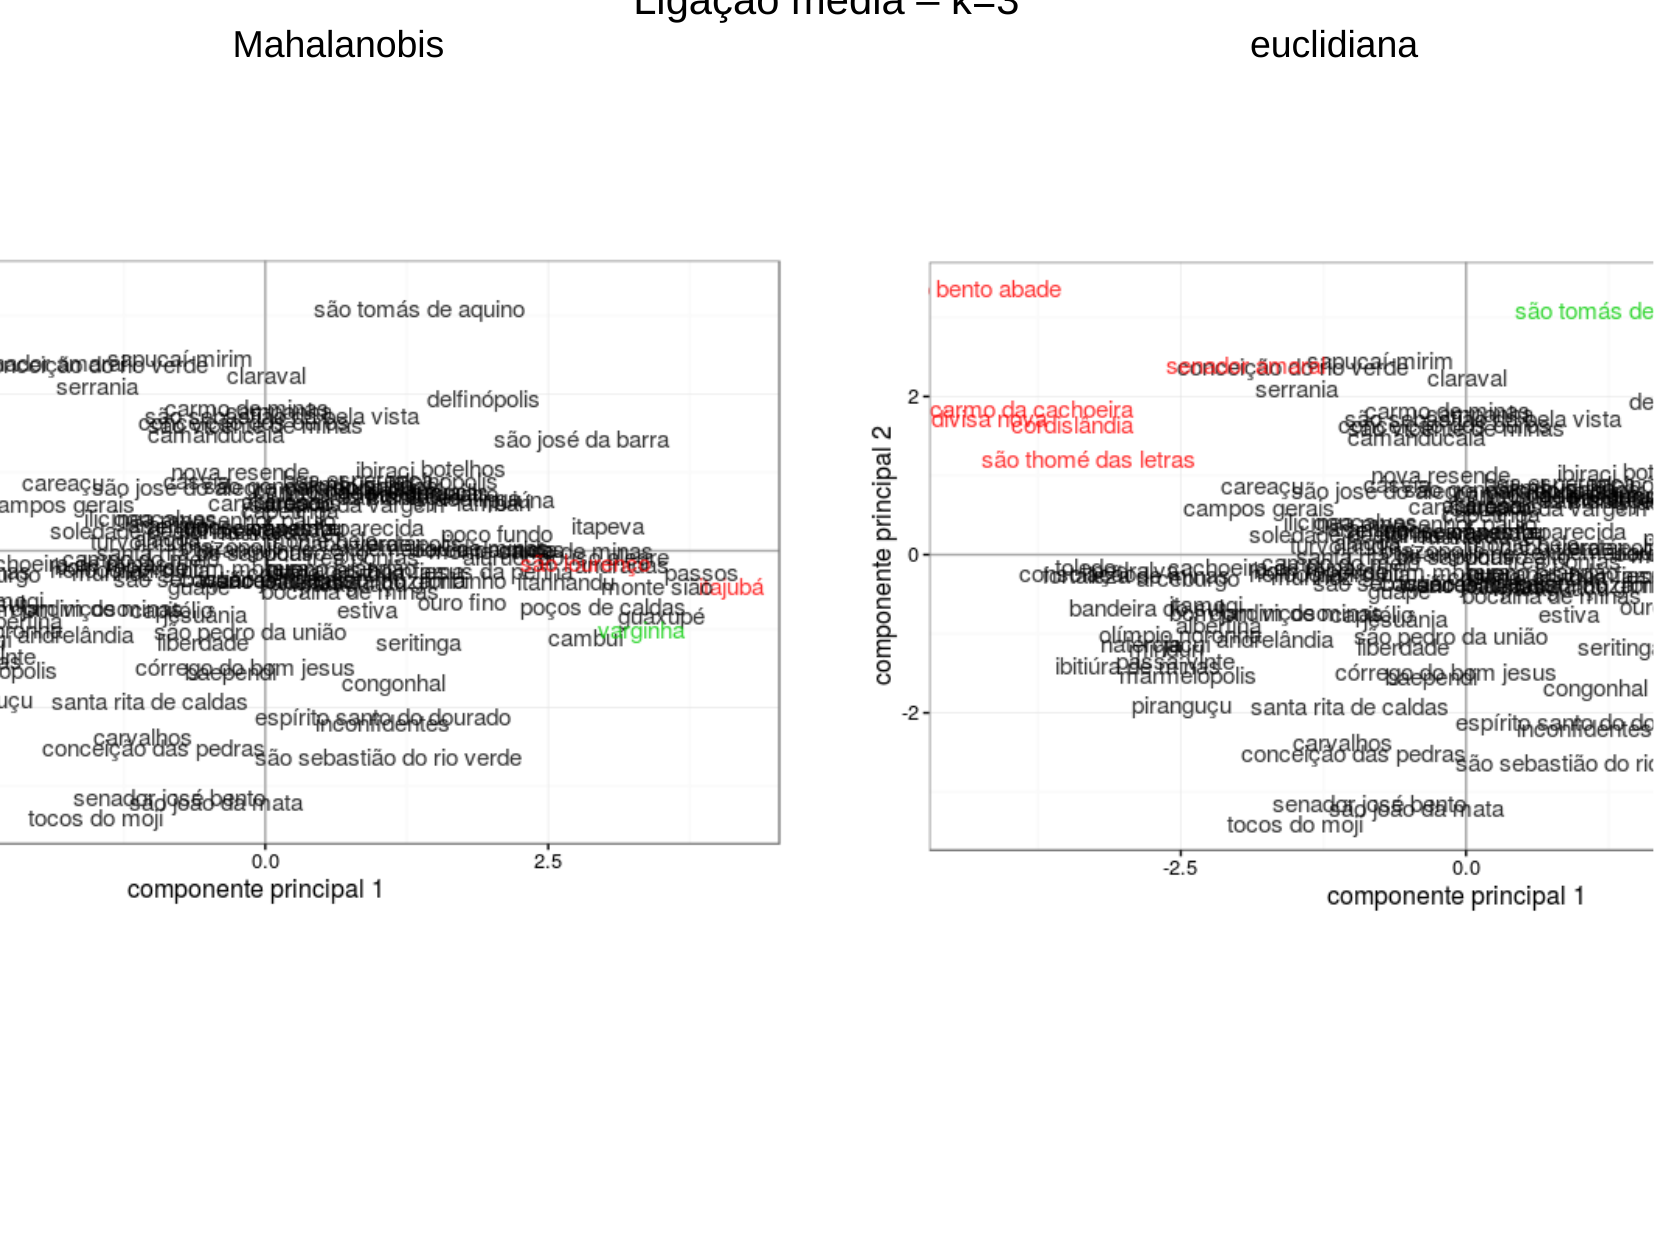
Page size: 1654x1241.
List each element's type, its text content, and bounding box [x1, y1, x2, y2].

picture [0, 212, 792, 915]
title Ligação média – k=3 Mahalanobis euclidiana [82, 0, 1571, 125]
picture [855, 213, 1654, 922]
